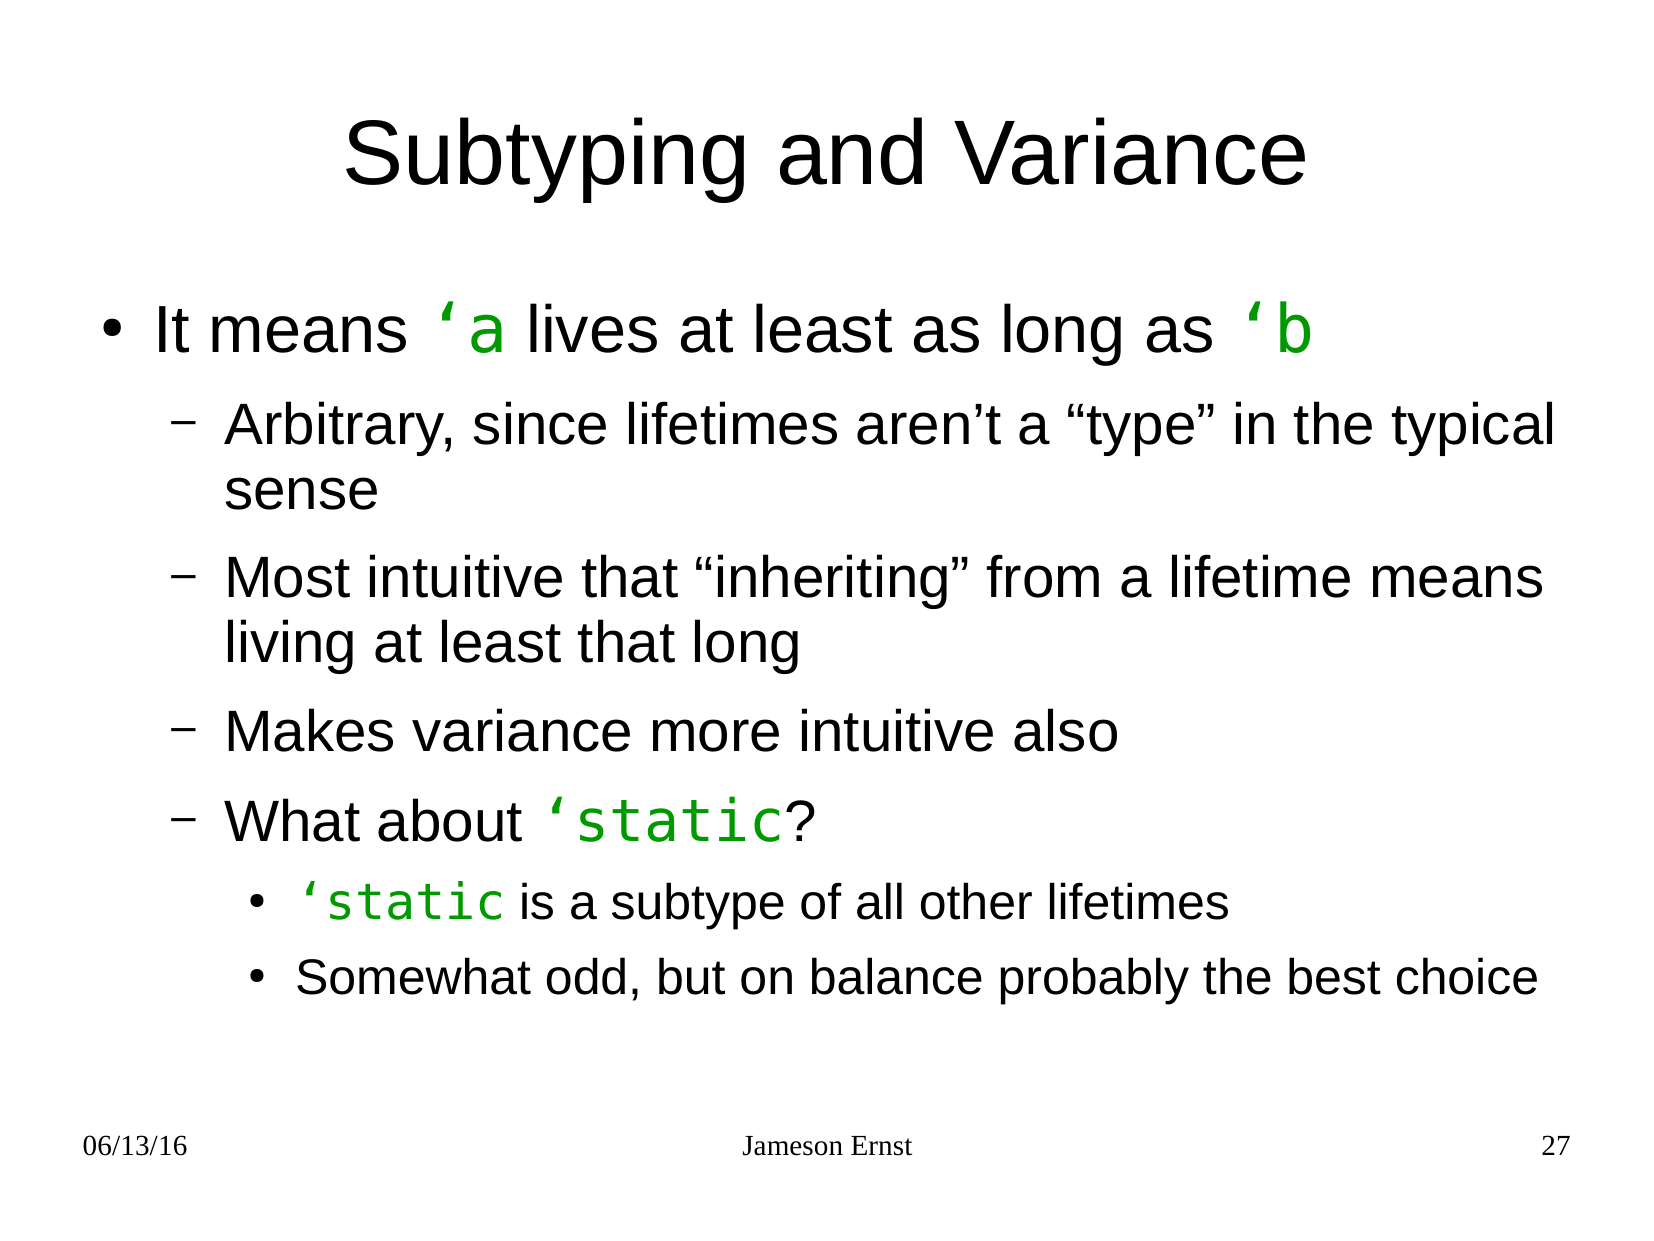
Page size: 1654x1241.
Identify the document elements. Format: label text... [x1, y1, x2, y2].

title Subtyping and Variance [82, 49, 1571, 257]
list It means ‘a lives at least as long as ‘b Arbitrary, since lifetimes aren’t a “type” in the typical sense Most intuitive that “inheriting” from a lifetime means living at least that long Makes variance more intuitive also What about ‘static? ‘static is a subtype of all other lifetimes Somewhat odd, but on balance probably the best choice [82, 290, 1571, 1010]
